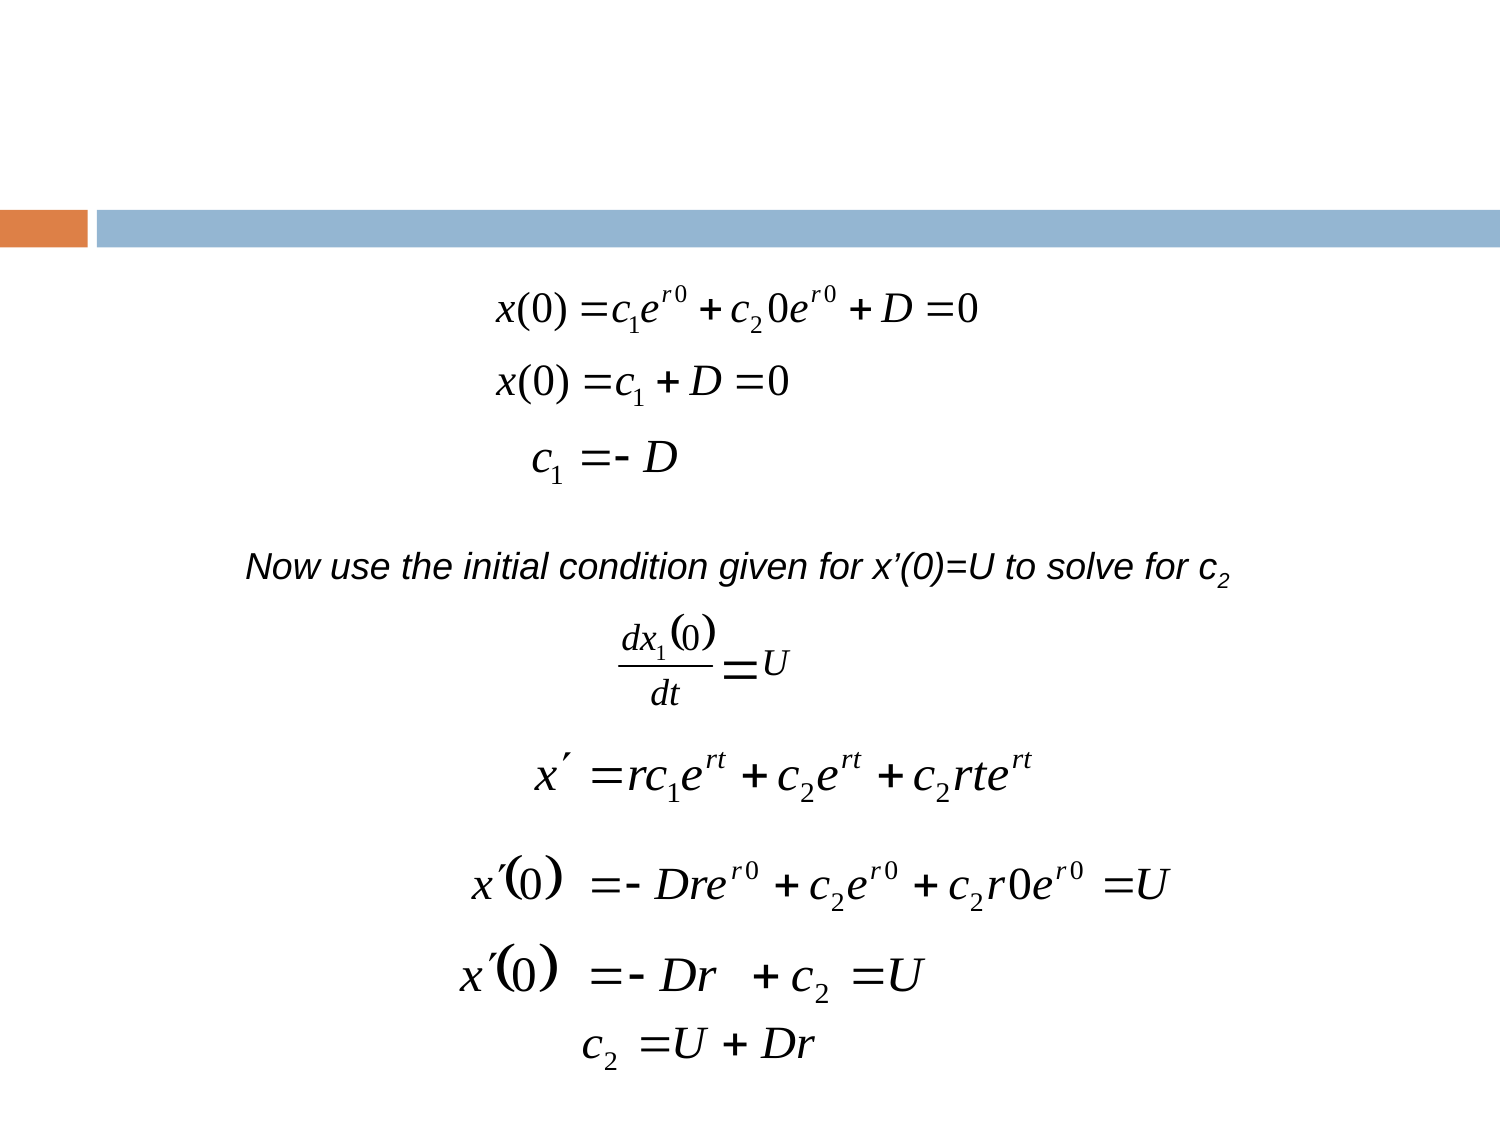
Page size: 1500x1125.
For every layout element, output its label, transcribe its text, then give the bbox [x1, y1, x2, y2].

chart [525, 737, 1044, 819]
text_box Now use the initial condition given for x’(0)=U to solve for c2 [230, 534, 1245, 601]
chart [487, 275, 985, 341]
chart [487, 350, 798, 414]
chart [525, 425, 688, 493]
chart [612, 612, 801, 714]
chart [462, 849, 1182, 927]
chart [450, 937, 938, 1078]
